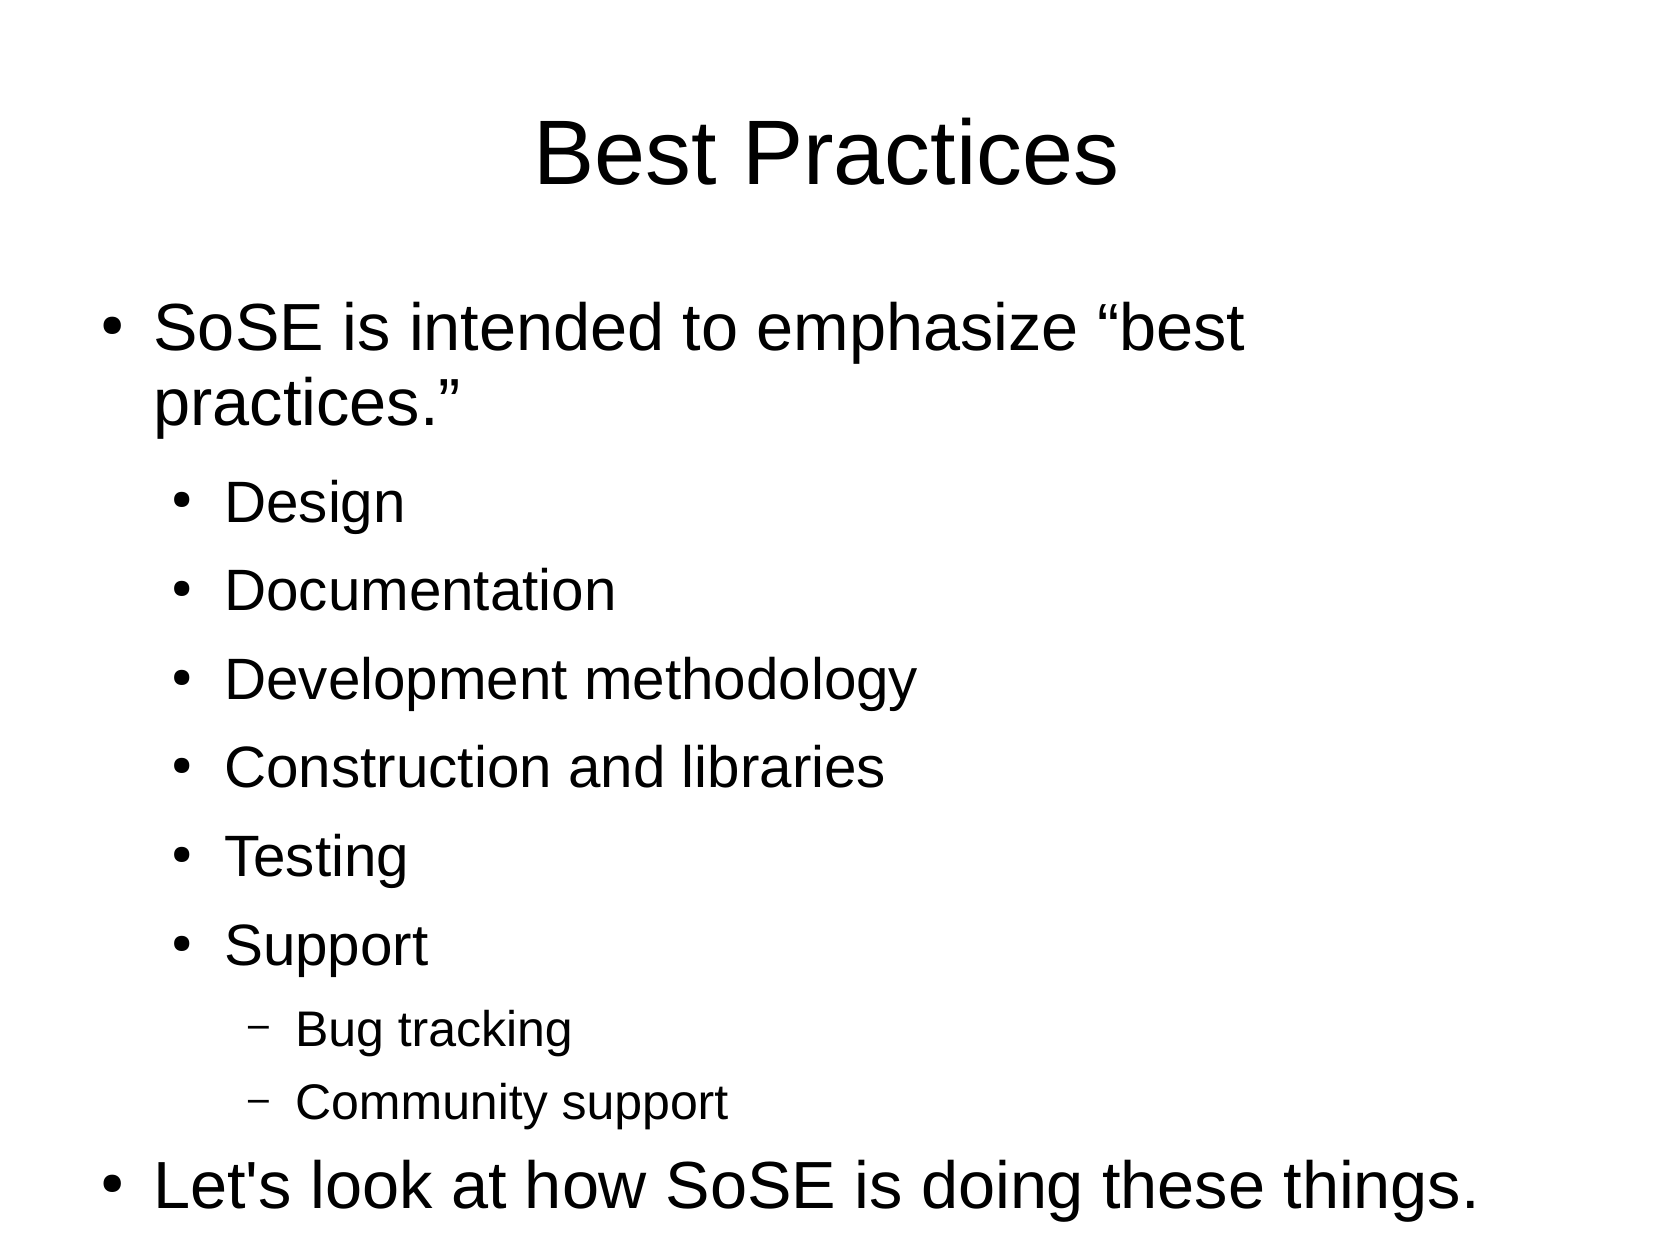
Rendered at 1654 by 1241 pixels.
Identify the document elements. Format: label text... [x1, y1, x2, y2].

list SoSE is intended to emphasize “best practices.” Design Documentation Development methodology Construction and libraries Testing Support Bug tracking Community support Let's look at how SoSE is doing these things. [82, 290, 1571, 1146]
title Best Practices [82, 56, 1571, 250]
